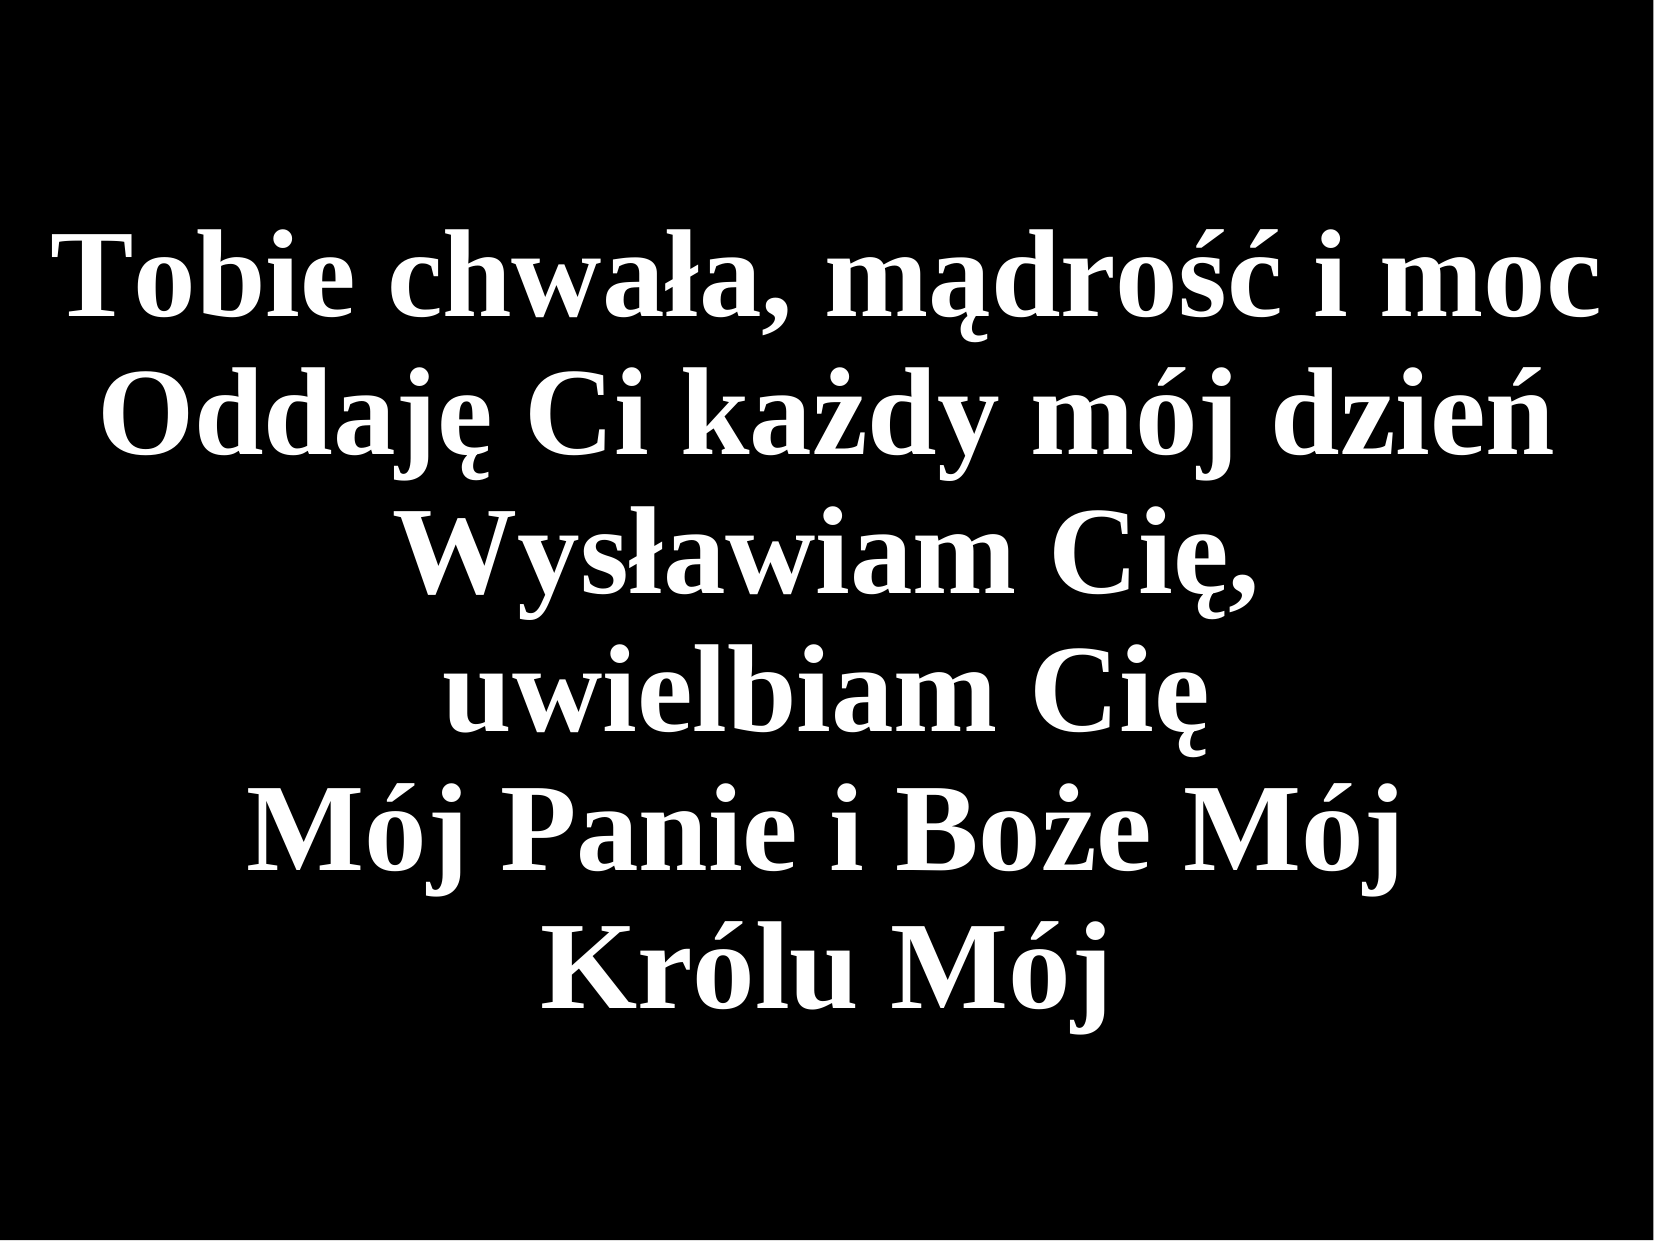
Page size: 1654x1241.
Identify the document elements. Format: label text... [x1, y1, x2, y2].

title Tobie chwała, mądrość i moc Oddaję Ci każdy mój dzień Wysławiam Cię, uwielbiam Cię Mój Panie i Boże Mój Królu Mój [0, 0, 1654, 1241]
